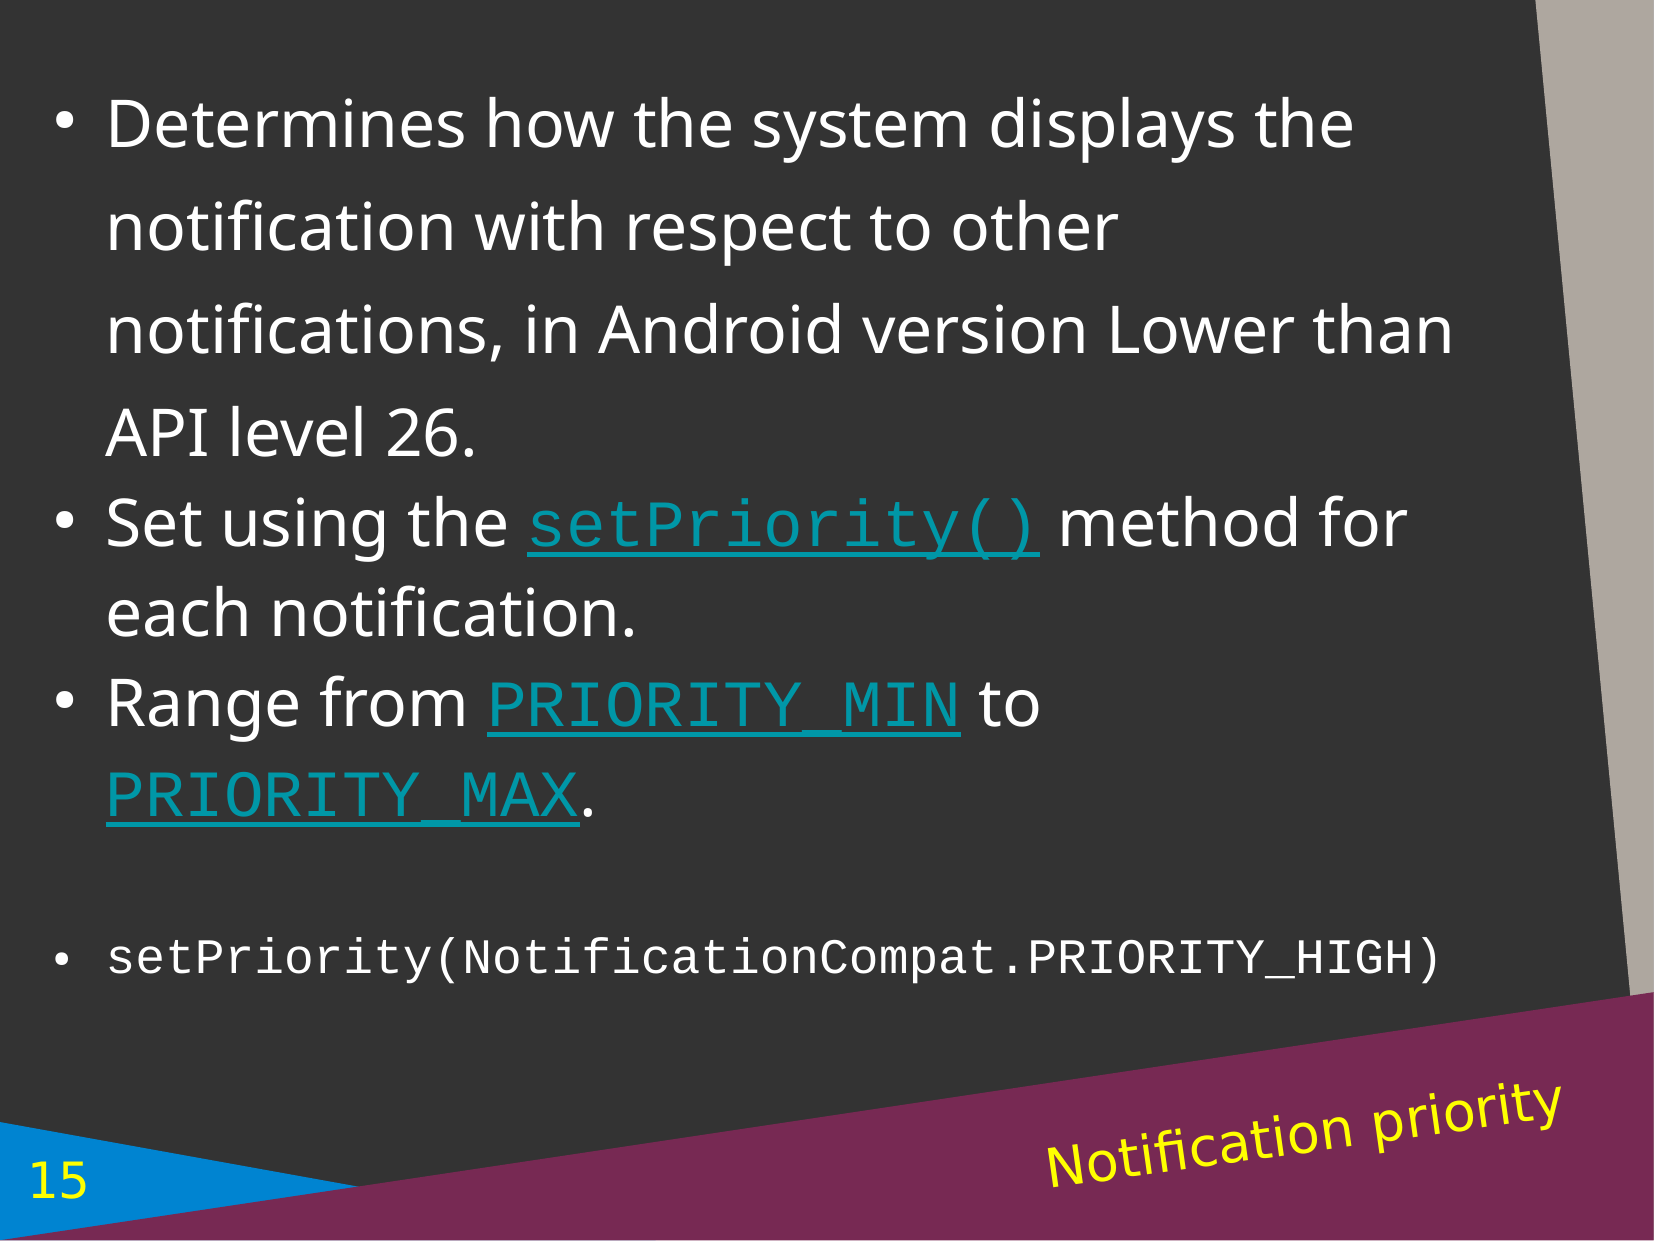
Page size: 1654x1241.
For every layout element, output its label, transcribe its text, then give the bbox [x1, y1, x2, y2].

list Determines how the system displays the notification with respect to other notifications, in Android version Lower than API level 26. Set using the setPriority() method for each notification. Range from PRIORITY_MIN to PRIORITY_MAX. setPriority(NotificationCompat.PRIORITY_HIGH) [35, 59, 1524, 993]
title Notification priority [956, 995, 1654, 1241]
